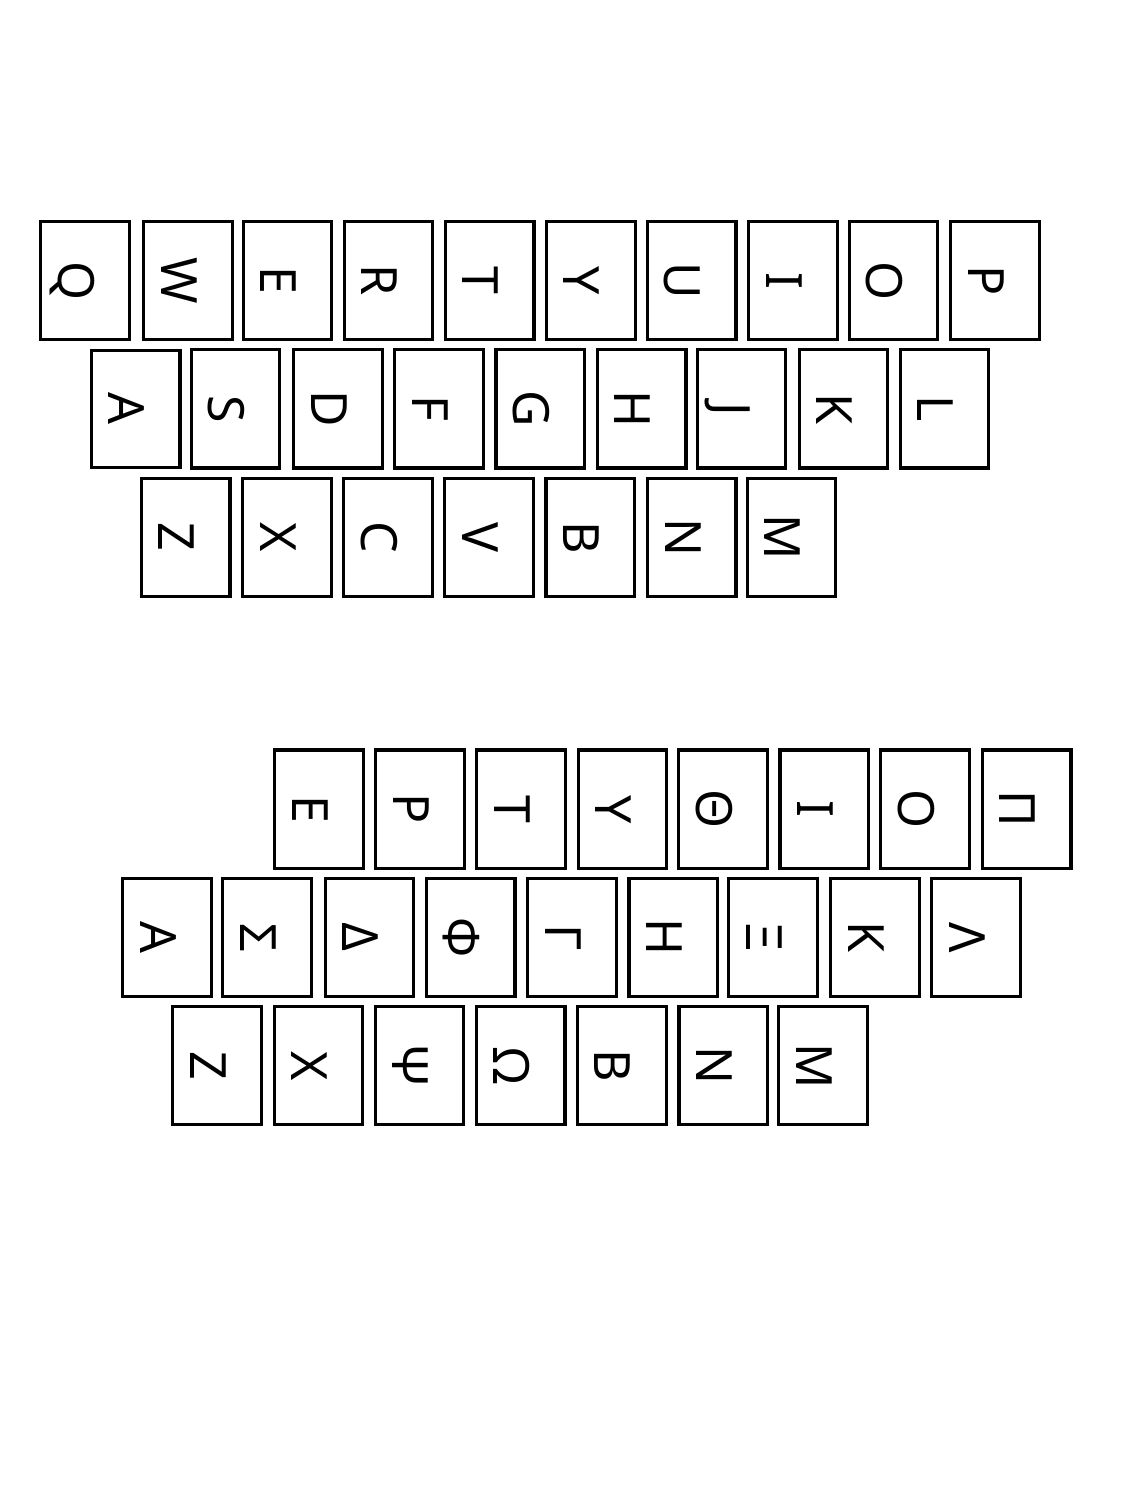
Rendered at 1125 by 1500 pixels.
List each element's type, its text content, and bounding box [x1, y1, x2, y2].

text_box O [881, 750, 969, 868]
text_box A [123, 879, 212, 996]
text_box A [91, 350, 180, 468]
text_box T [445, 221, 534, 340]
text_box W [144, 221, 232, 340]
text_box F [395, 350, 483, 468]
text_box Y [547, 221, 635, 340]
text_box I [780, 750, 869, 868]
text_box L [900, 350, 989, 468]
text_box E [275, 750, 363, 868]
text_box B [546, 478, 635, 596]
text_box Ω [476, 1007, 565, 1125]
text_box Θ [679, 750, 767, 868]
text_box Π [982, 750, 1071, 868]
text_box B [578, 1007, 666, 1125]
text_box M [779, 1007, 867, 1125]
text_box M [747, 478, 836, 596]
text_box Λ [932, 878, 1020, 997]
text_box P [376, 750, 464, 868]
text_box N [679, 1007, 768, 1125]
text_box K [799, 350, 888, 468]
text_box V [445, 478, 534, 596]
text_box Y [578, 750, 667, 868]
text_box N [647, 478, 736, 596]
text_box H [597, 350, 686, 468]
text_box R [344, 221, 433, 340]
text_box Z [173, 1007, 262, 1125]
text_box X [274, 1007, 363, 1125]
text_box Ψ [375, 1007, 464, 1125]
text_box I [748, 221, 837, 340]
text_box Z [141, 478, 230, 596]
text_box J [697, 350, 786, 468]
text_box Φ [426, 878, 515, 997]
text_box S [191, 350, 280, 468]
text_box Γ [528, 878, 616, 997]
text_box Ξ [729, 878, 817, 997]
text_box H [629, 878, 718, 997]
text_box T [477, 750, 566, 868]
text_box O [849, 221, 938, 340]
text_box X [243, 478, 331, 596]
text_box Δ [325, 878, 414, 997]
text_box U [647, 221, 736, 340]
text_box D [294, 350, 382, 468]
text_box Σ [223, 878, 311, 997]
text_box C [344, 478, 432, 596]
text_box K [831, 878, 919, 997]
text_box P [951, 221, 1039, 340]
text_box Q [41, 221, 129, 340]
text_box G [496, 350, 585, 468]
text_box E [243, 221, 332, 340]
